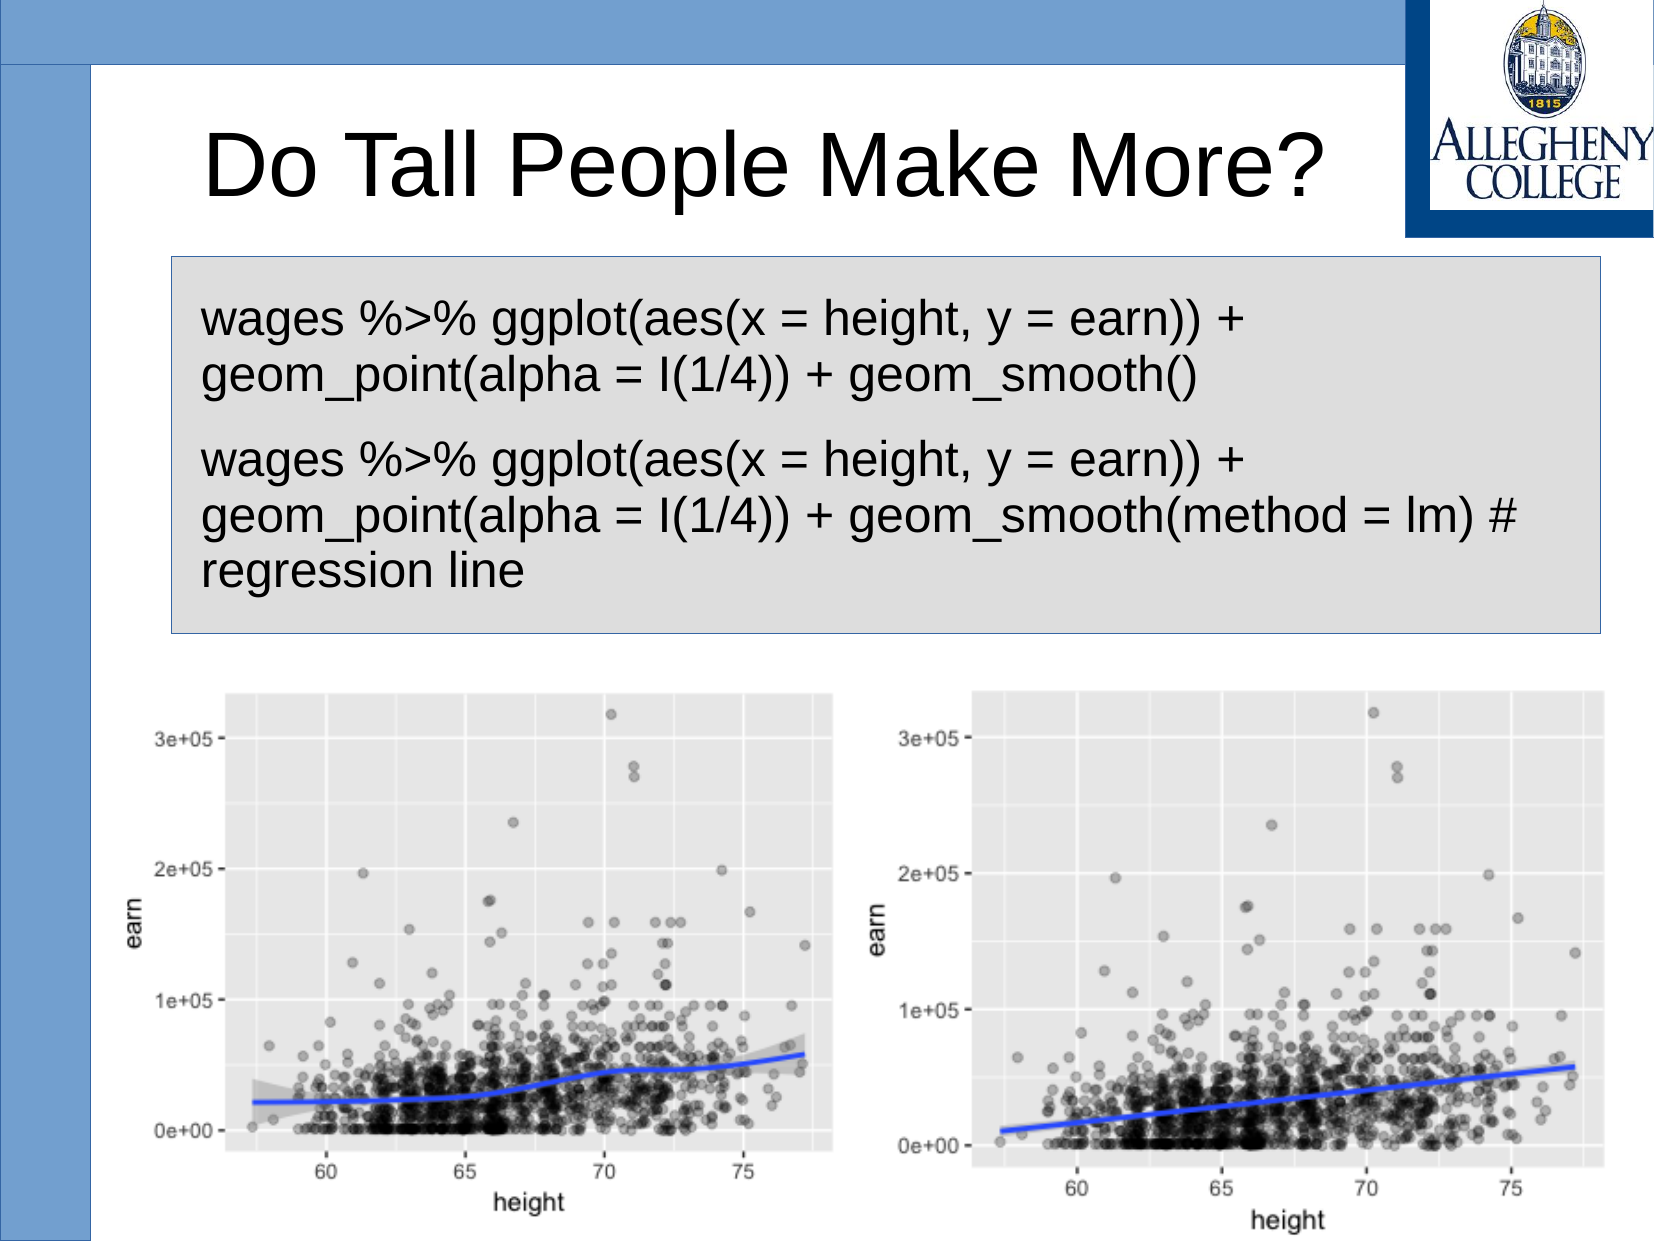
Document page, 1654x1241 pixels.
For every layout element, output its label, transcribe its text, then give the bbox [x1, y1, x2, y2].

text_box [171, 256, 1601, 634]
picture [110, 681, 846, 1229]
picture [852, 678, 1618, 1241]
picture [1430, 0, 1654, 210]
title Do Tall People Make More? [118, 65, 1412, 269]
list wages %>% ggplot(aes(x = height, y = earn)) + geom_point(alpha = I(1/4)) + geom_smooth() wages %>% ggplot(aes(x = height, y = earn)) + geom_point(alpha = I(1/4)) + geom_smooth(method = lm) # regression line [129, 290, 1561, 646]
text_box [0, 0, 1654, 1241]
